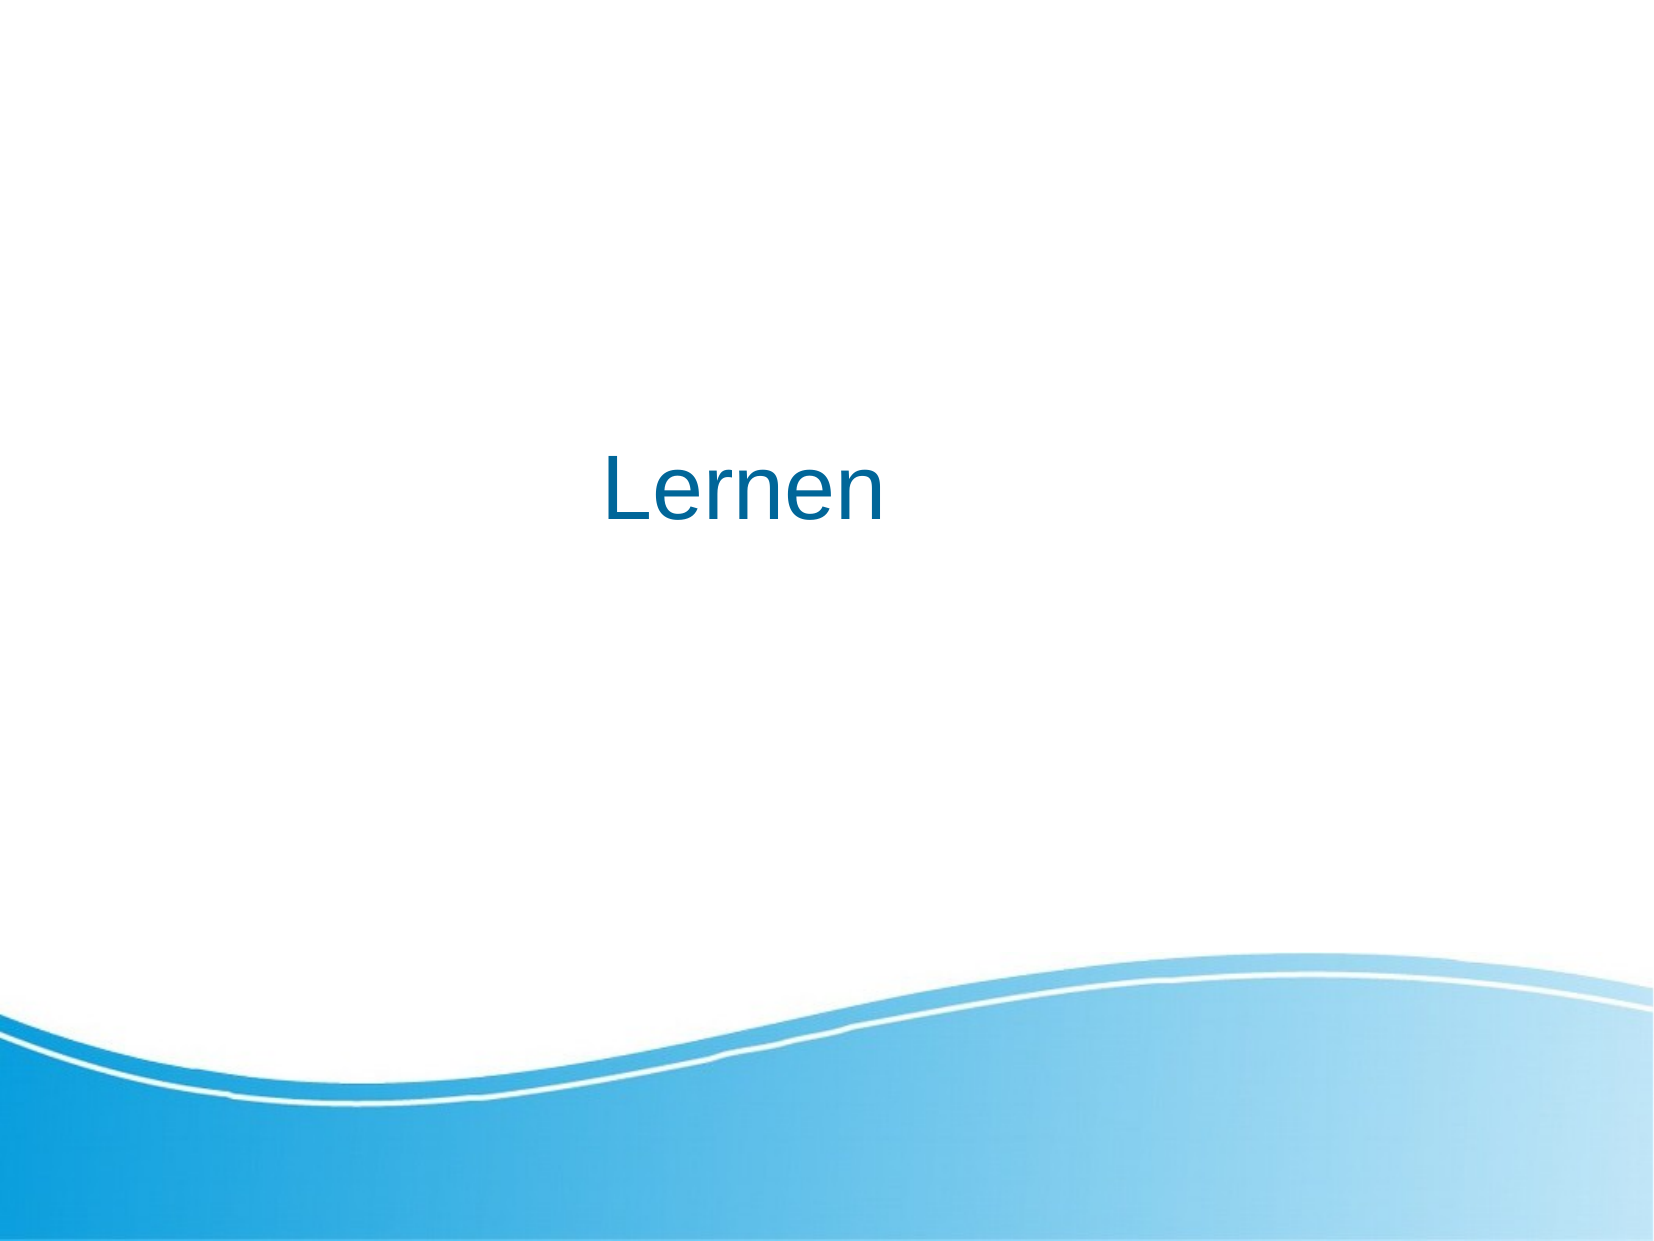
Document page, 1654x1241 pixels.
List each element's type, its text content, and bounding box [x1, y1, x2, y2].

picture [0, 952, 1654, 1241]
title Lernen [0, 384, 1489, 592]
